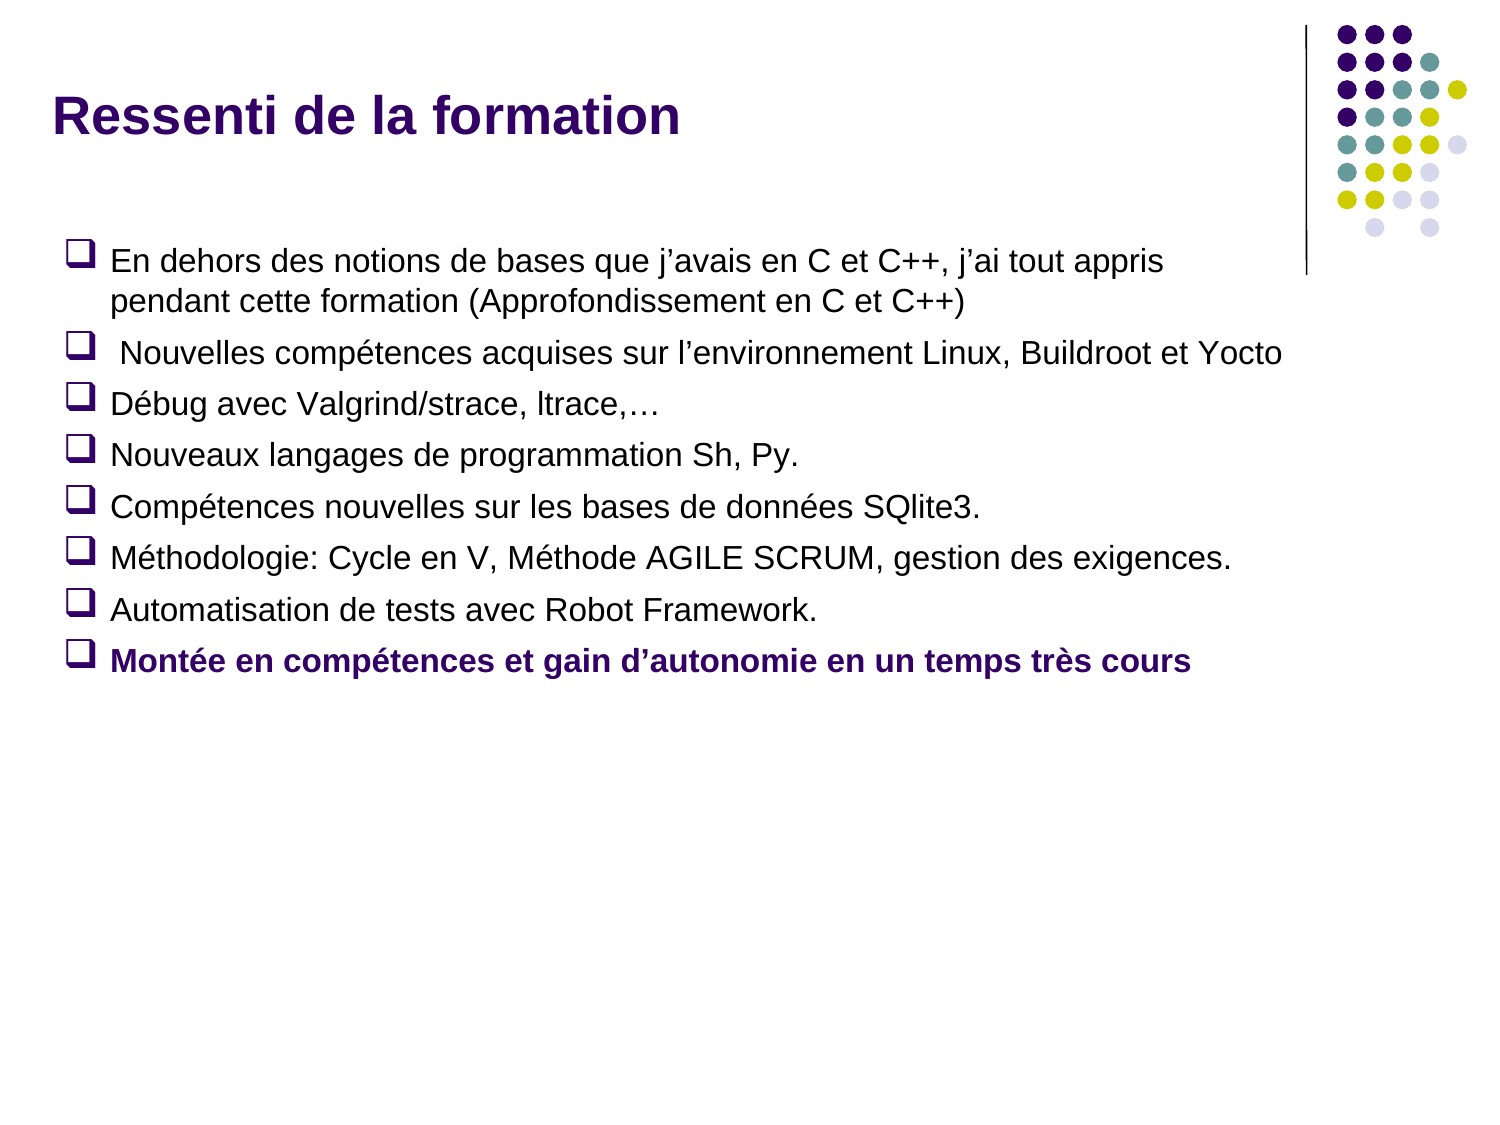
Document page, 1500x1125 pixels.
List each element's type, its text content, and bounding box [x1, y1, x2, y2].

text_box Ressenti de la formation [37, 54, 1301, 154]
text_box En dehors des notions de bases que j’avais en C et C++, j’ai tout appris pendant cette formation (Approfondissement en C et C++) Nouvelles compétences acquises sur l’environnement Linux, Buildroot et Yocto Débug avec Valgrind/strace, ltrace,… Nouveaux langages de programmation Sh, Py. Compétences nouvelles sur les bases de données SQlite3. Méthodologie: Cycle en V, Méthode AGILE SCRUM, gestion des exigences. Automatisation de tests avec Robot Framework. Montée en compétences et gain d’autonomie en un temps très cours [41, 231, 1301, 918]
